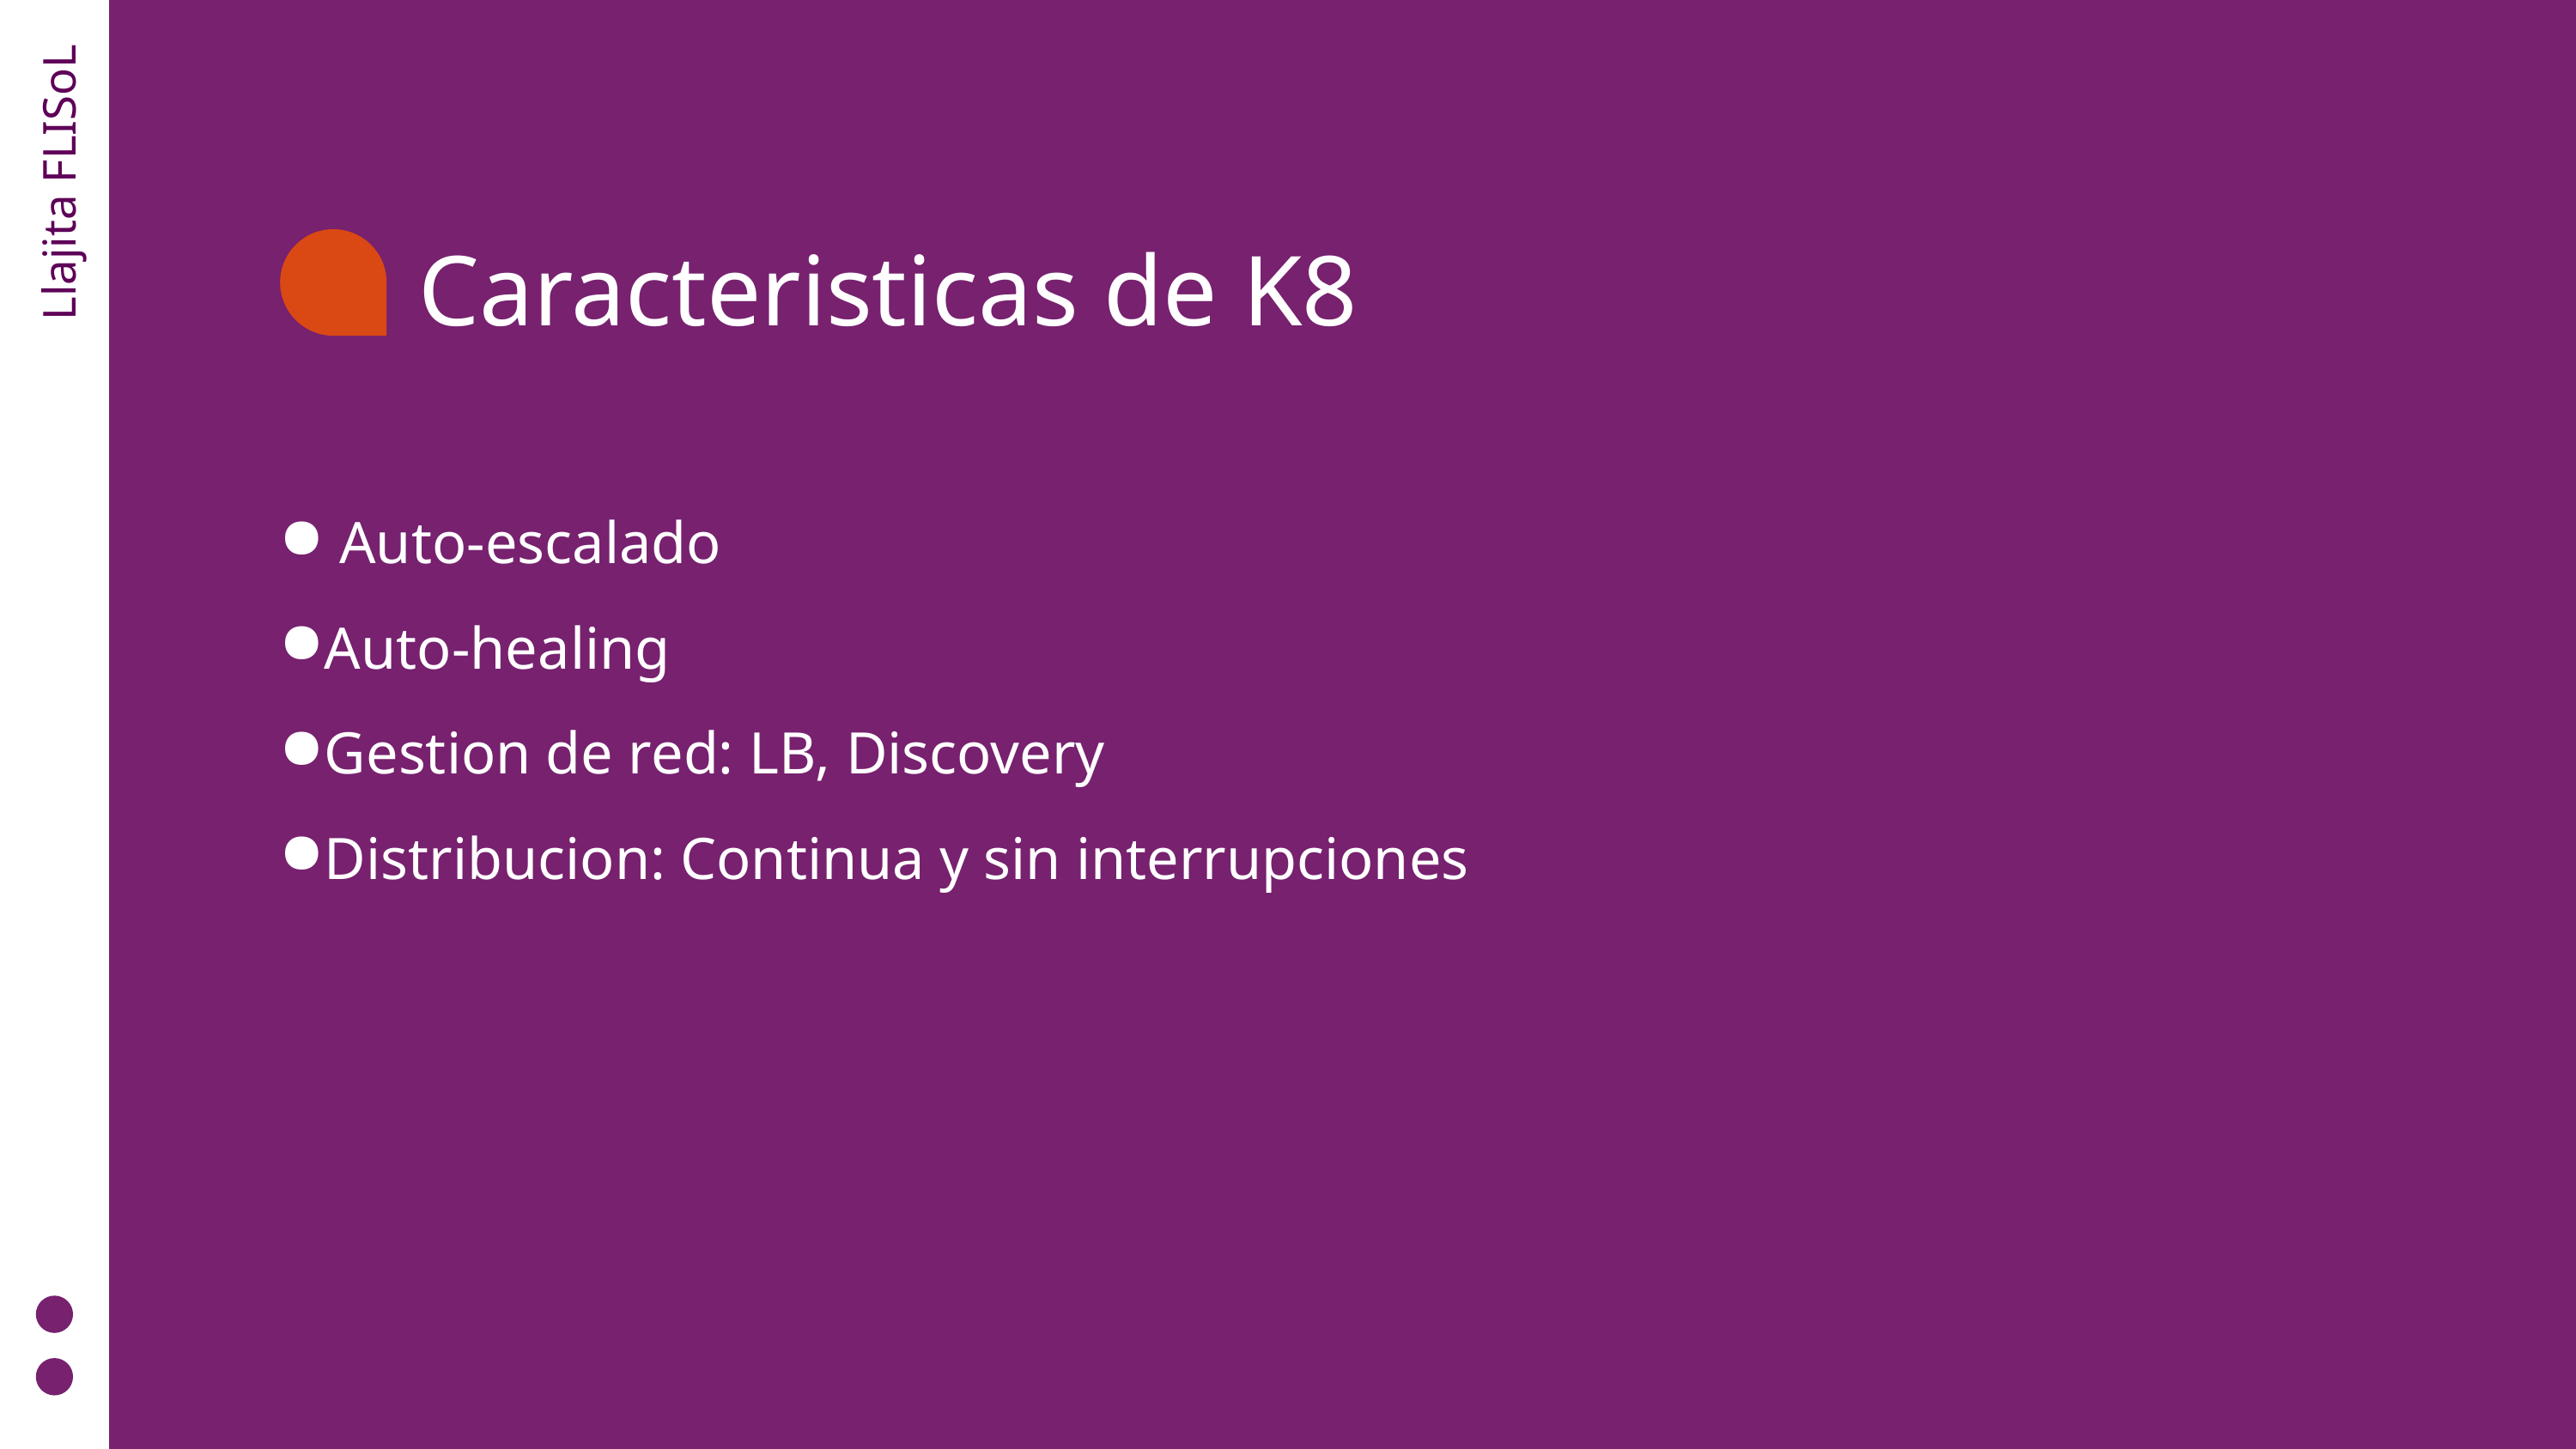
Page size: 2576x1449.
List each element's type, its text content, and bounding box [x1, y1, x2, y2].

text_box Auto-escalado Auto-healing Gestion de red: LB, Discovery Distribucion: Continua y sin interrupciones [278, 470, 1836, 997]
text_box Caracteristicas de K8 [418, 161, 2506, 345]
text_box [0, 0, 109, 1449]
text_box [280, 228, 387, 336]
text_box Llajita FLISoL [21, 9, 86, 321]
